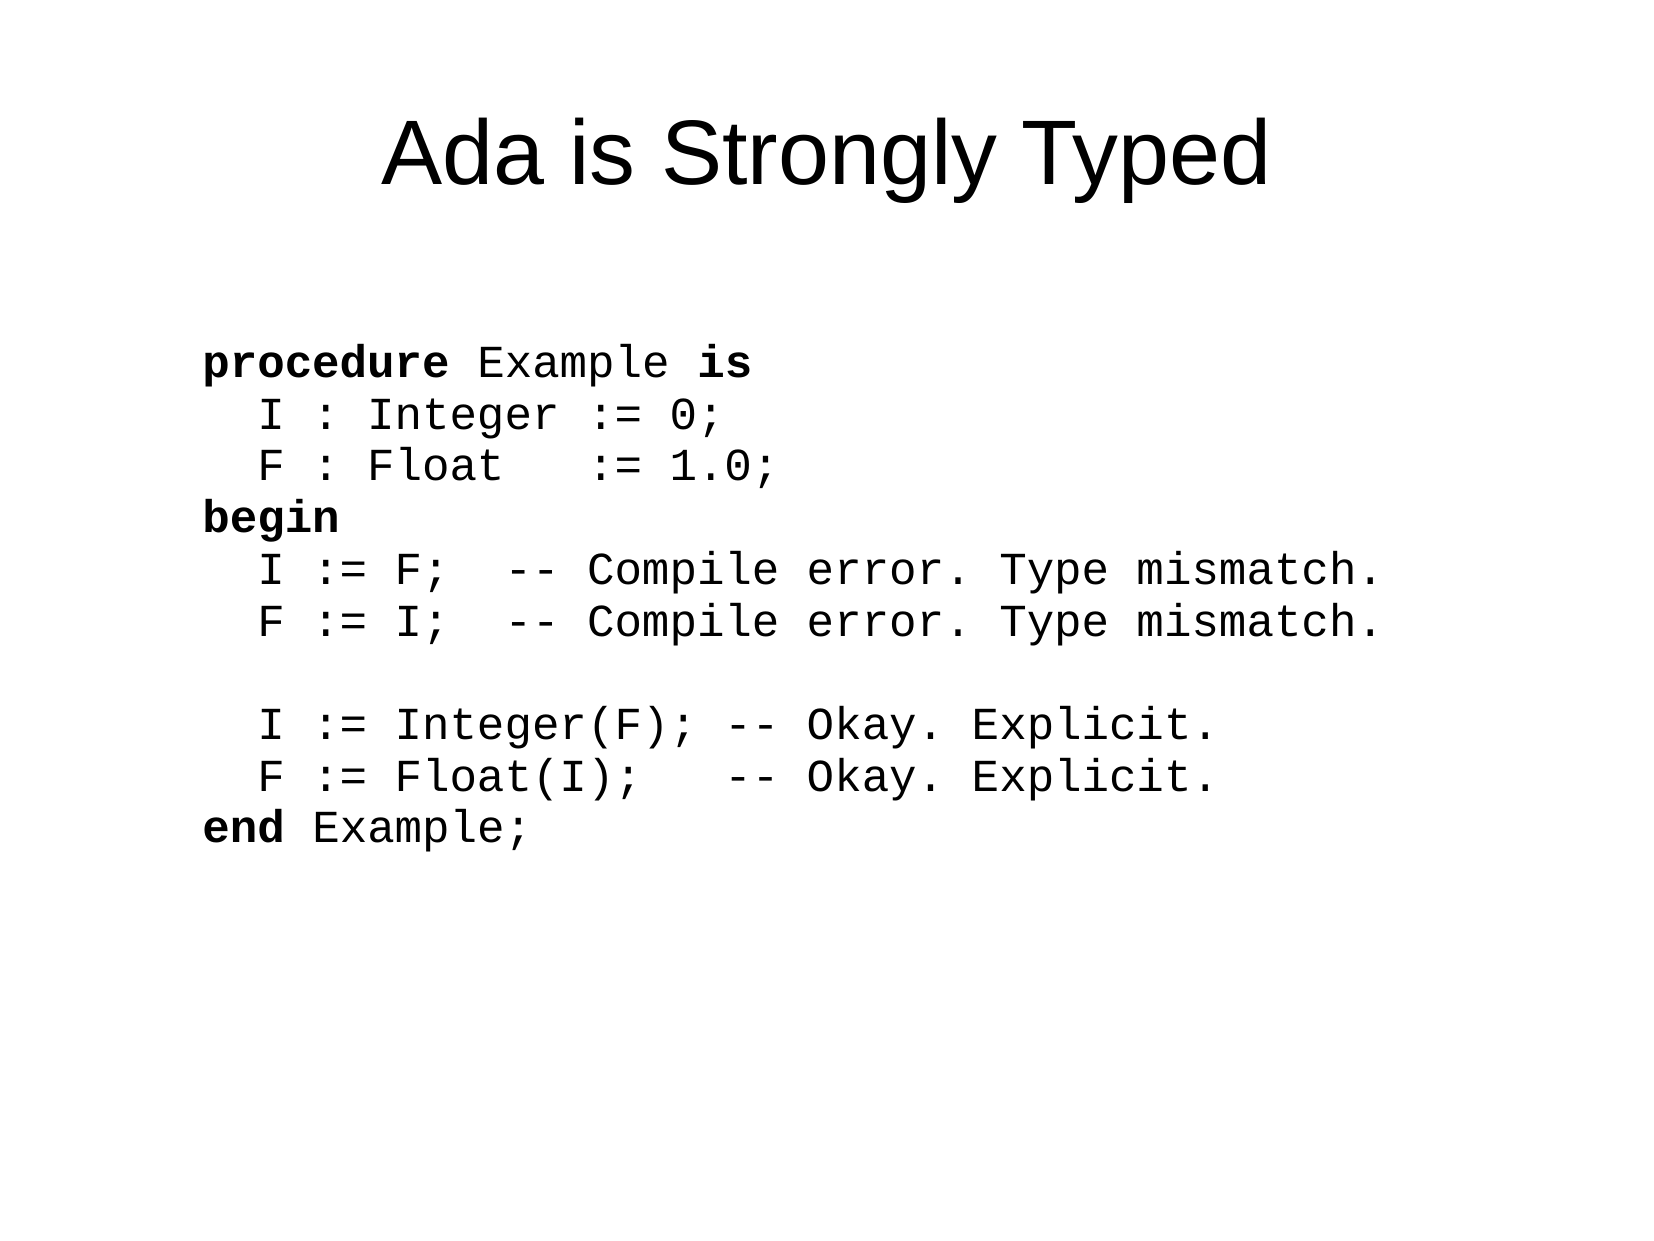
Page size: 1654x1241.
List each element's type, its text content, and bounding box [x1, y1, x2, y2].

text_box procedure Example is I : Integer := 0; F : Float := 1.0; begin I := F; -- Compile error. Type mismatch. F := I; -- Compile error. Type mismatch. I := Integer(F); -- Okay. Explicit. F := Float(I); -- Okay. Explicit. end Example; [187, 332, 1463, 1088]
title Ada is Strongly Typed [82, 49, 1571, 257]
